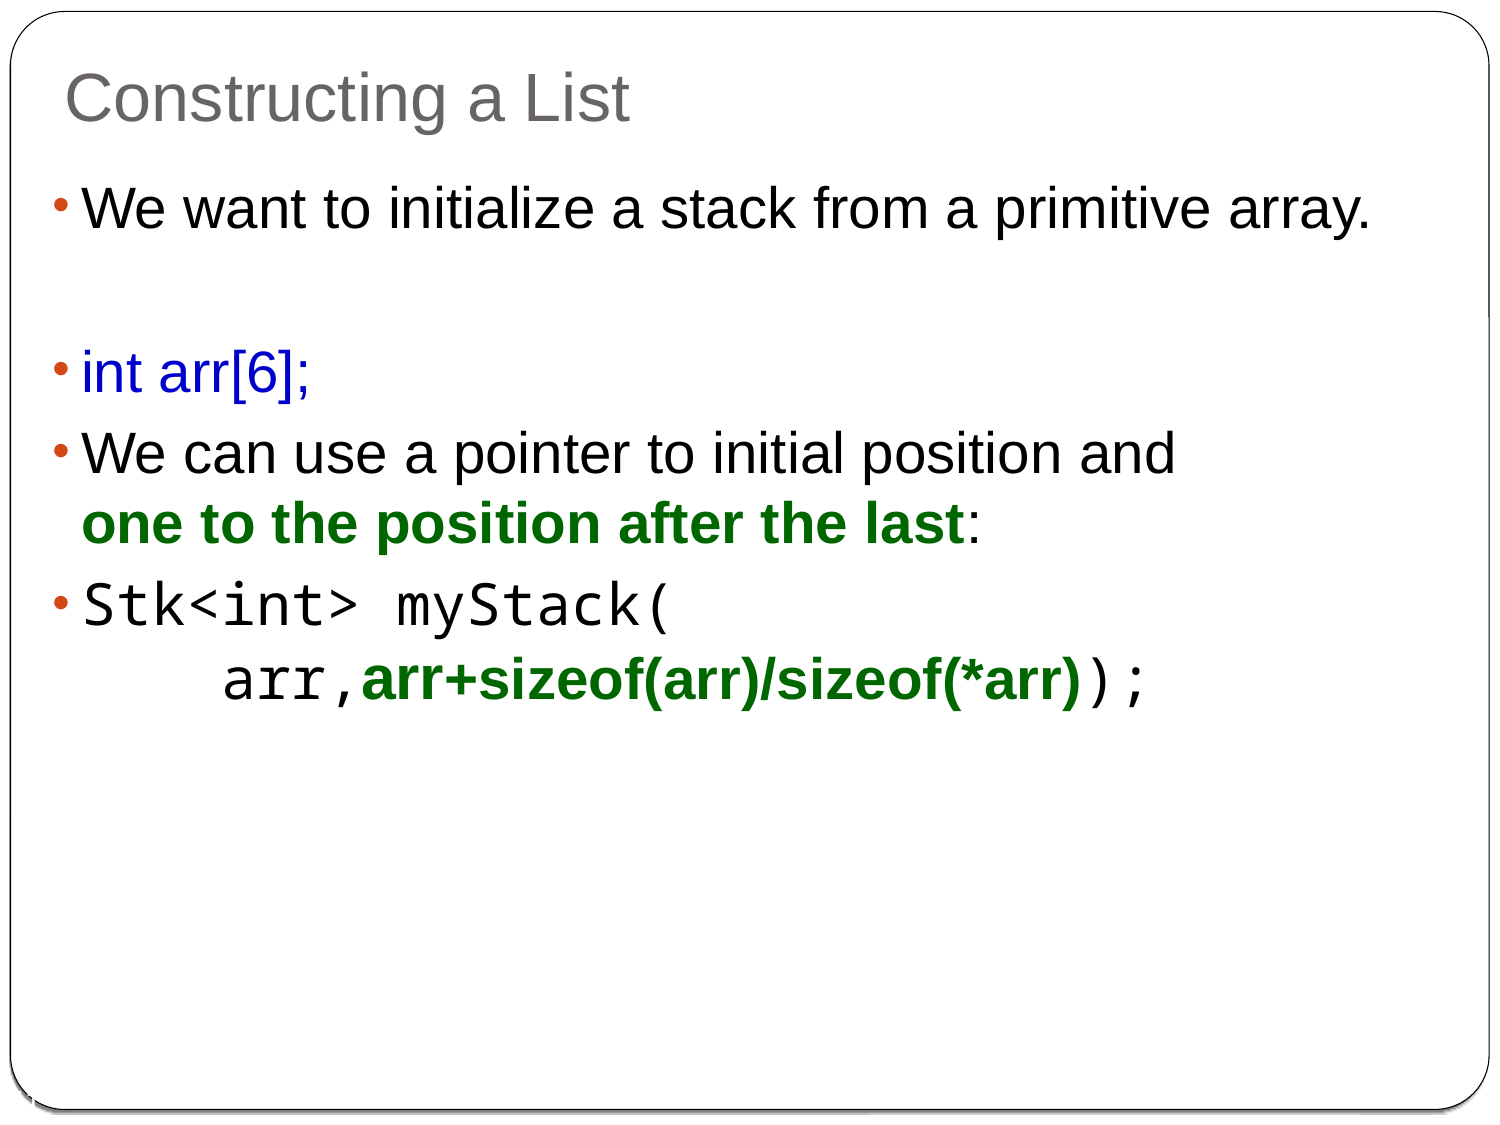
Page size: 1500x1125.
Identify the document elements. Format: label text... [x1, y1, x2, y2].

slide_number <number> [0, 1074, 50, 1125]
title Constructing a List [50, 45, 1450, 150]
list We want to initialize a stack from a primitive array. int arr[6]; We can use a pointer to initial position and one to the position after the last: Stk<int> myStack( arr,arr+sizeof(arr)/sizeof(*arr)); [37, 162, 1463, 1088]
